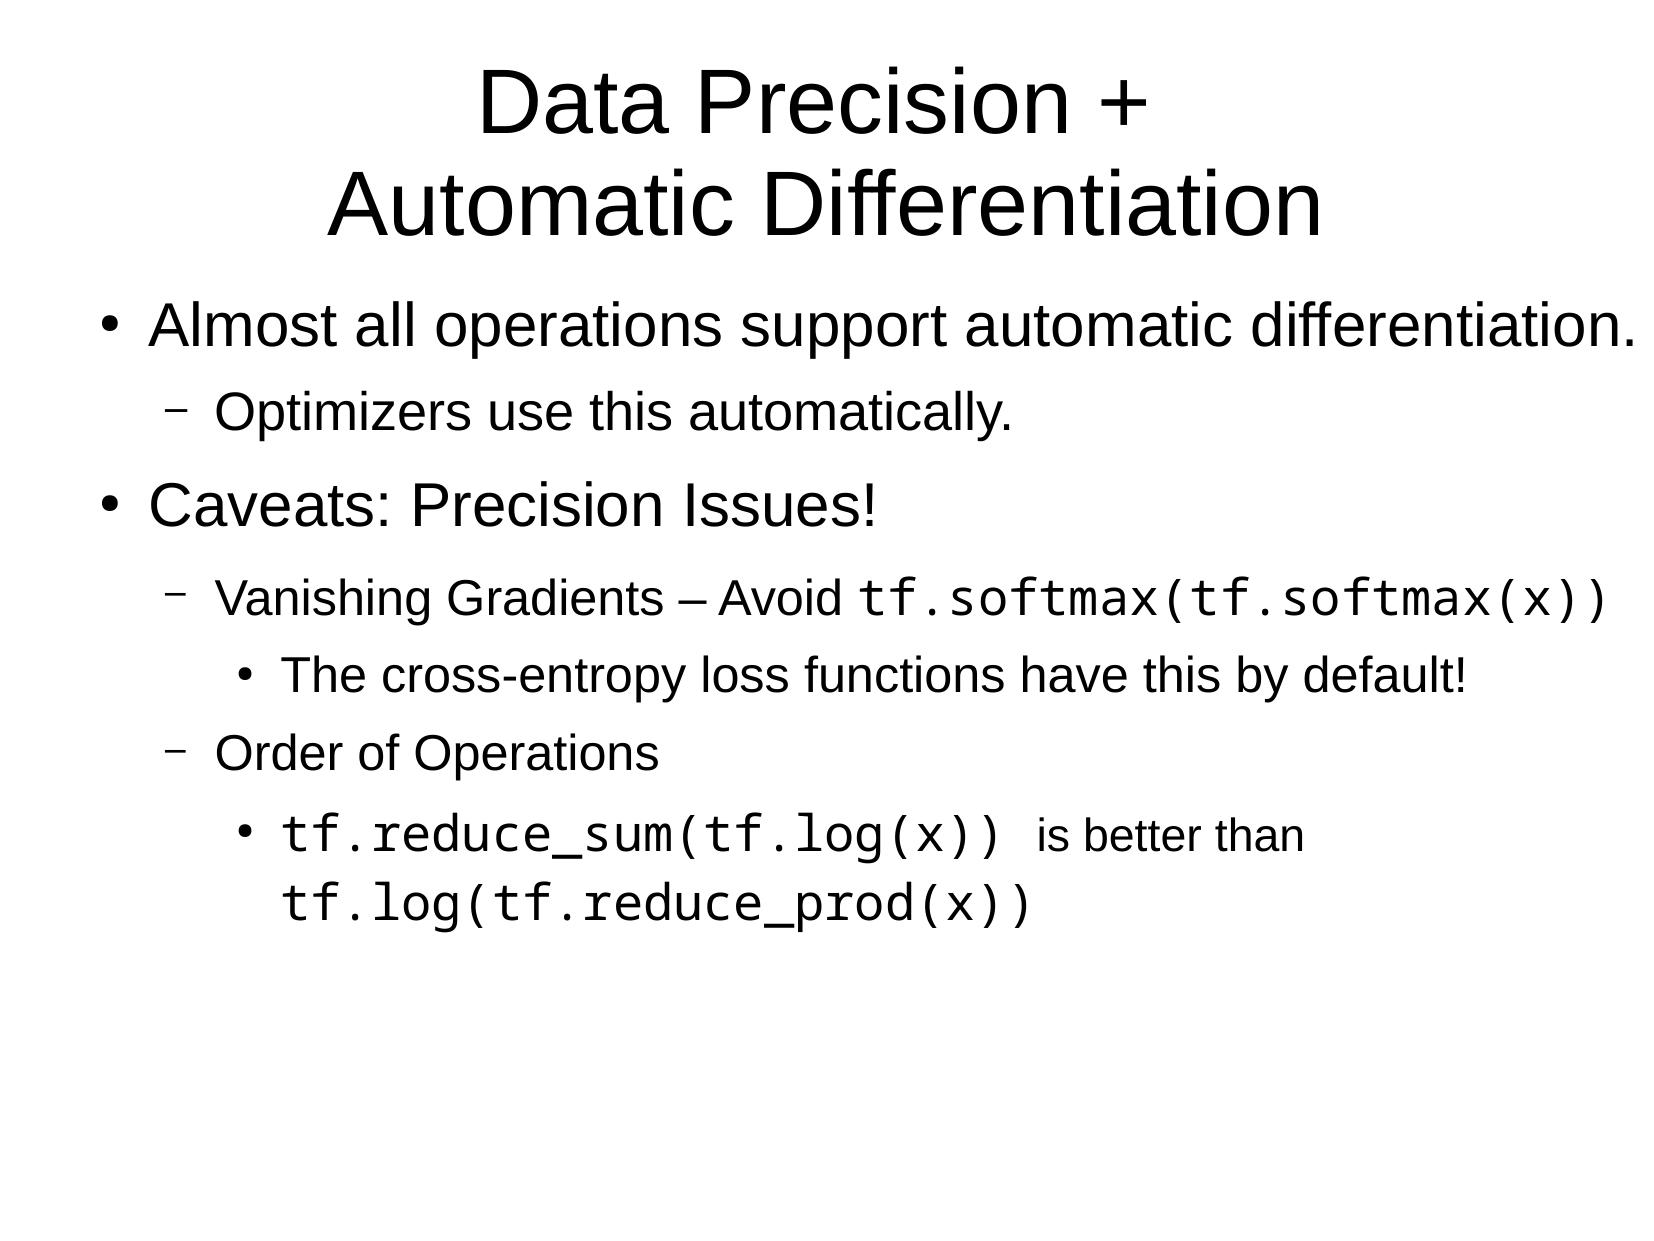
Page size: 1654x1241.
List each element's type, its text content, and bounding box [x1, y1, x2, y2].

title Data Precision + Automatic Differentiation [82, 49, 1571, 257]
list Almost all operations support automatic differentiation. Optimizers use this automatically. Caveats: Precision Issues! Vanishing Gradients – Avoid tf.softmax(tf.softmax(x)) The cross-entropy loss functions have this by default! Order of Operations tf.reduce_sum(tf.log(x)) is better than tf.log(tf.reduce_prod(x)) [82, 290, 1651, 1010]
